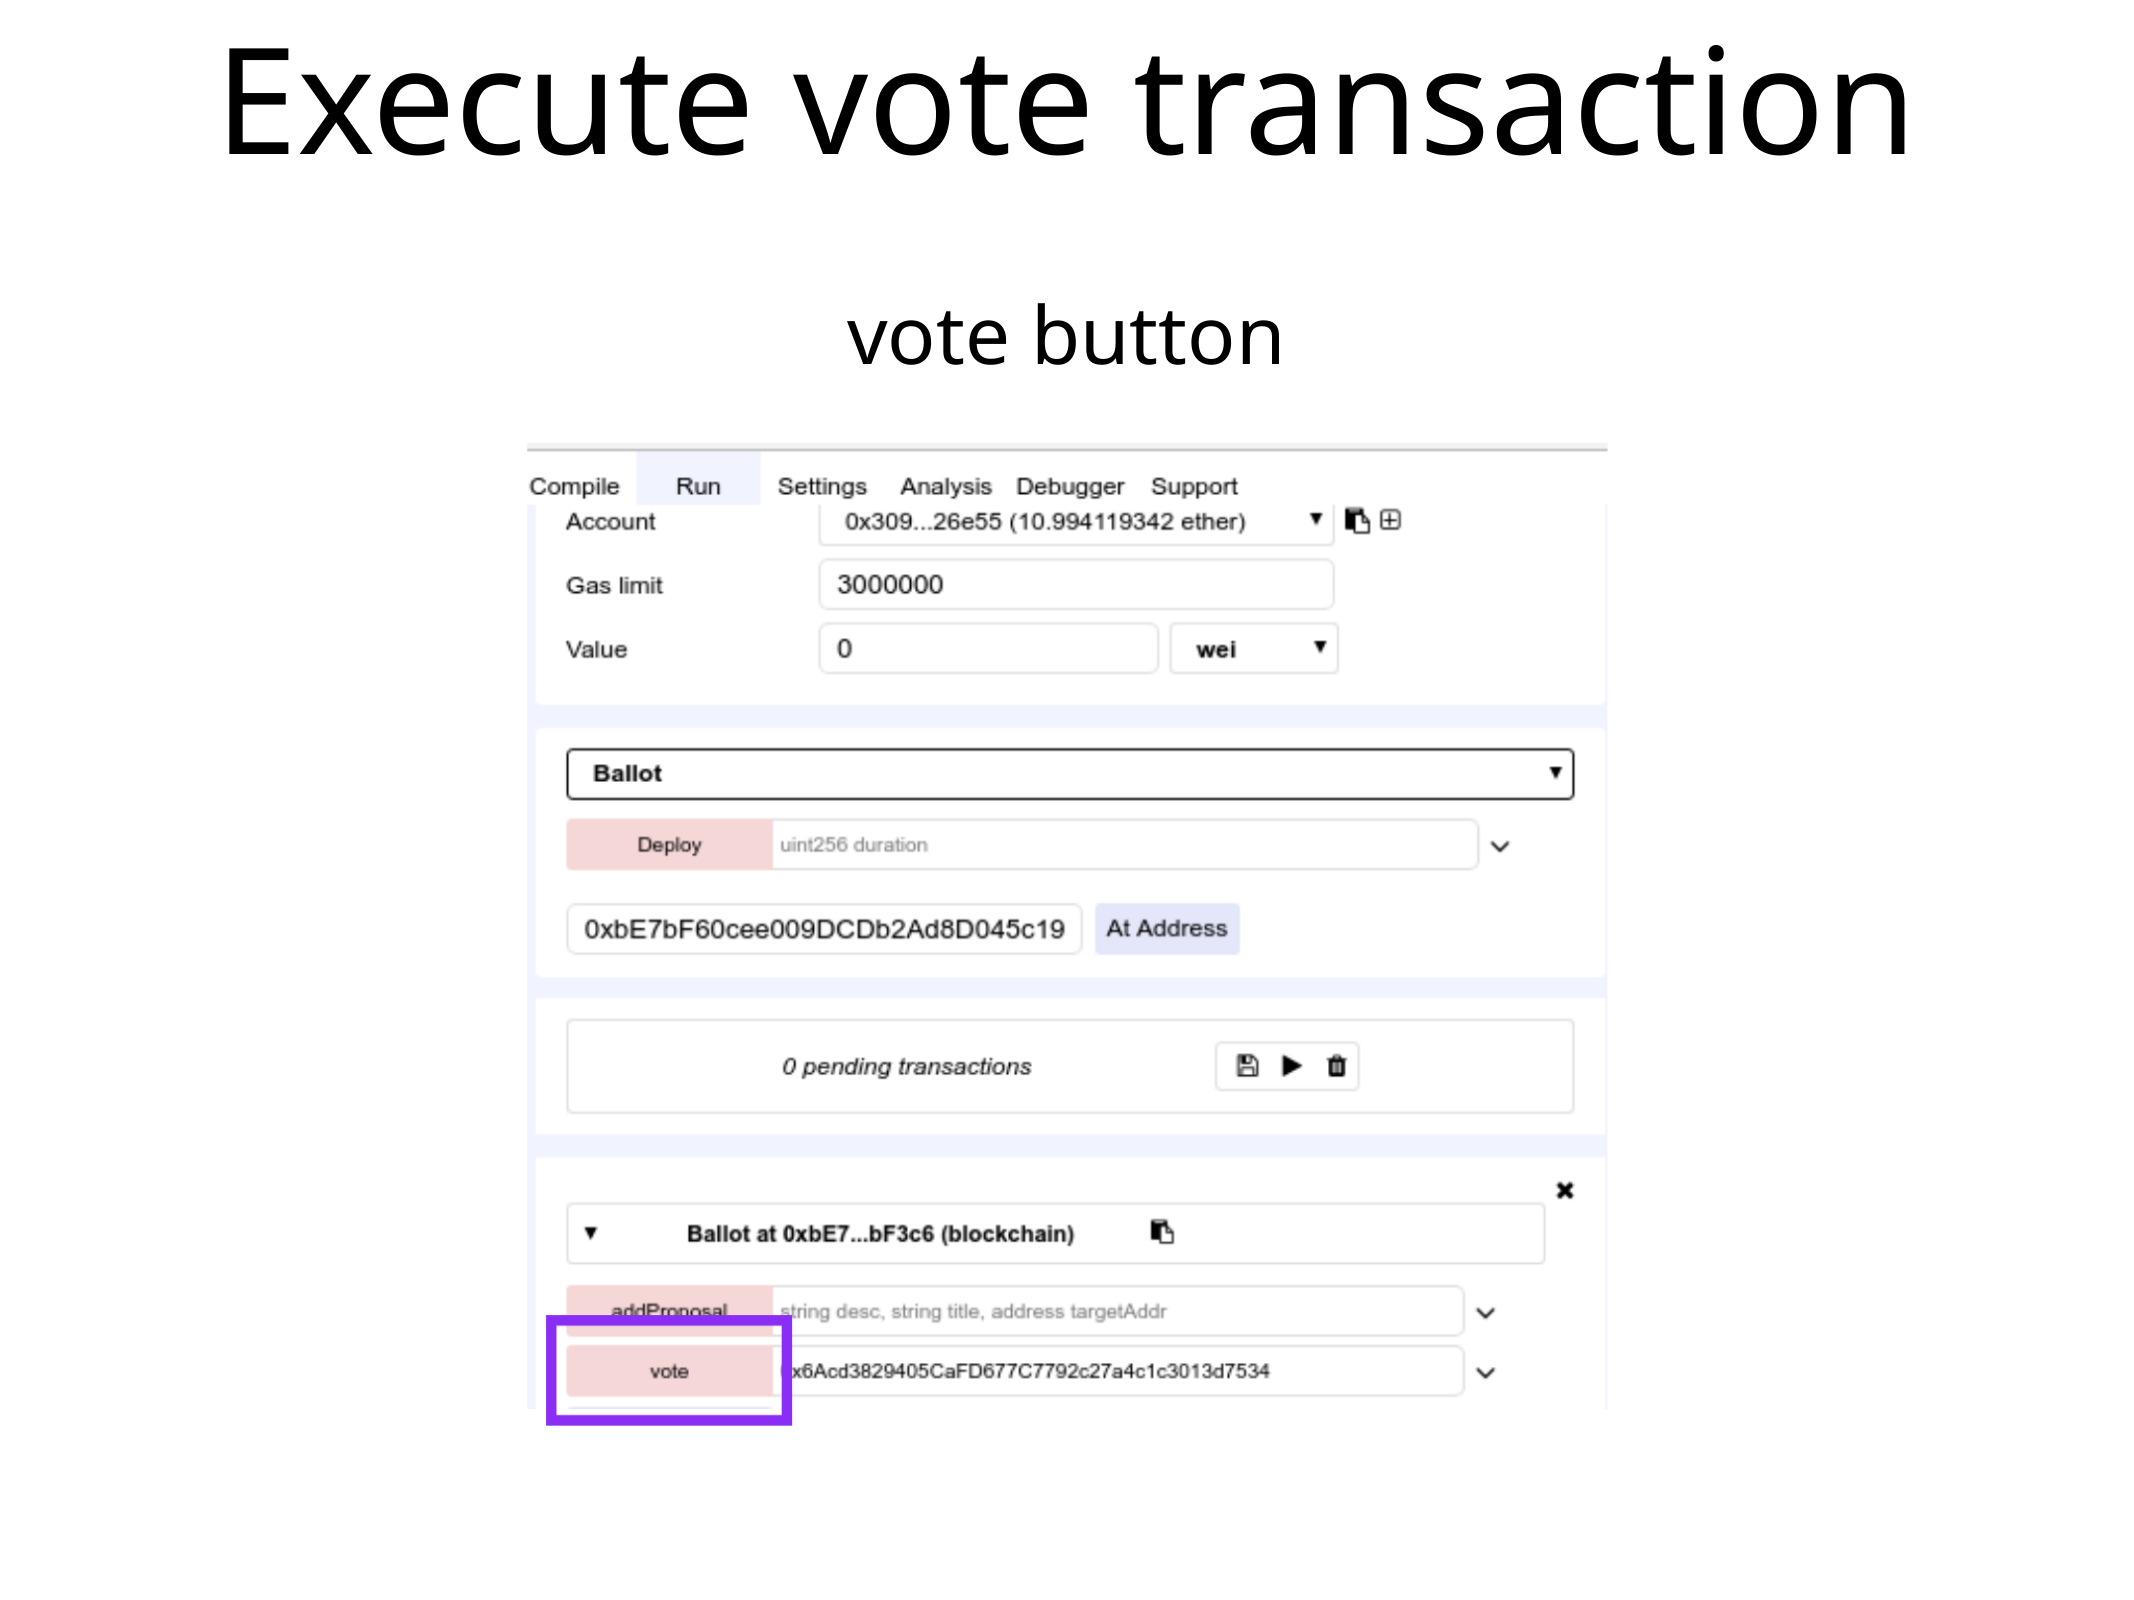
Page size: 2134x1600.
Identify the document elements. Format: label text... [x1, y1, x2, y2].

picture [471, 422, 1766, 1457]
title Execute vote transaction [69, 0, 2064, 196]
subtitle vote button ( when dependencies.js is the active file ) [112, 277, 2021, 558]
